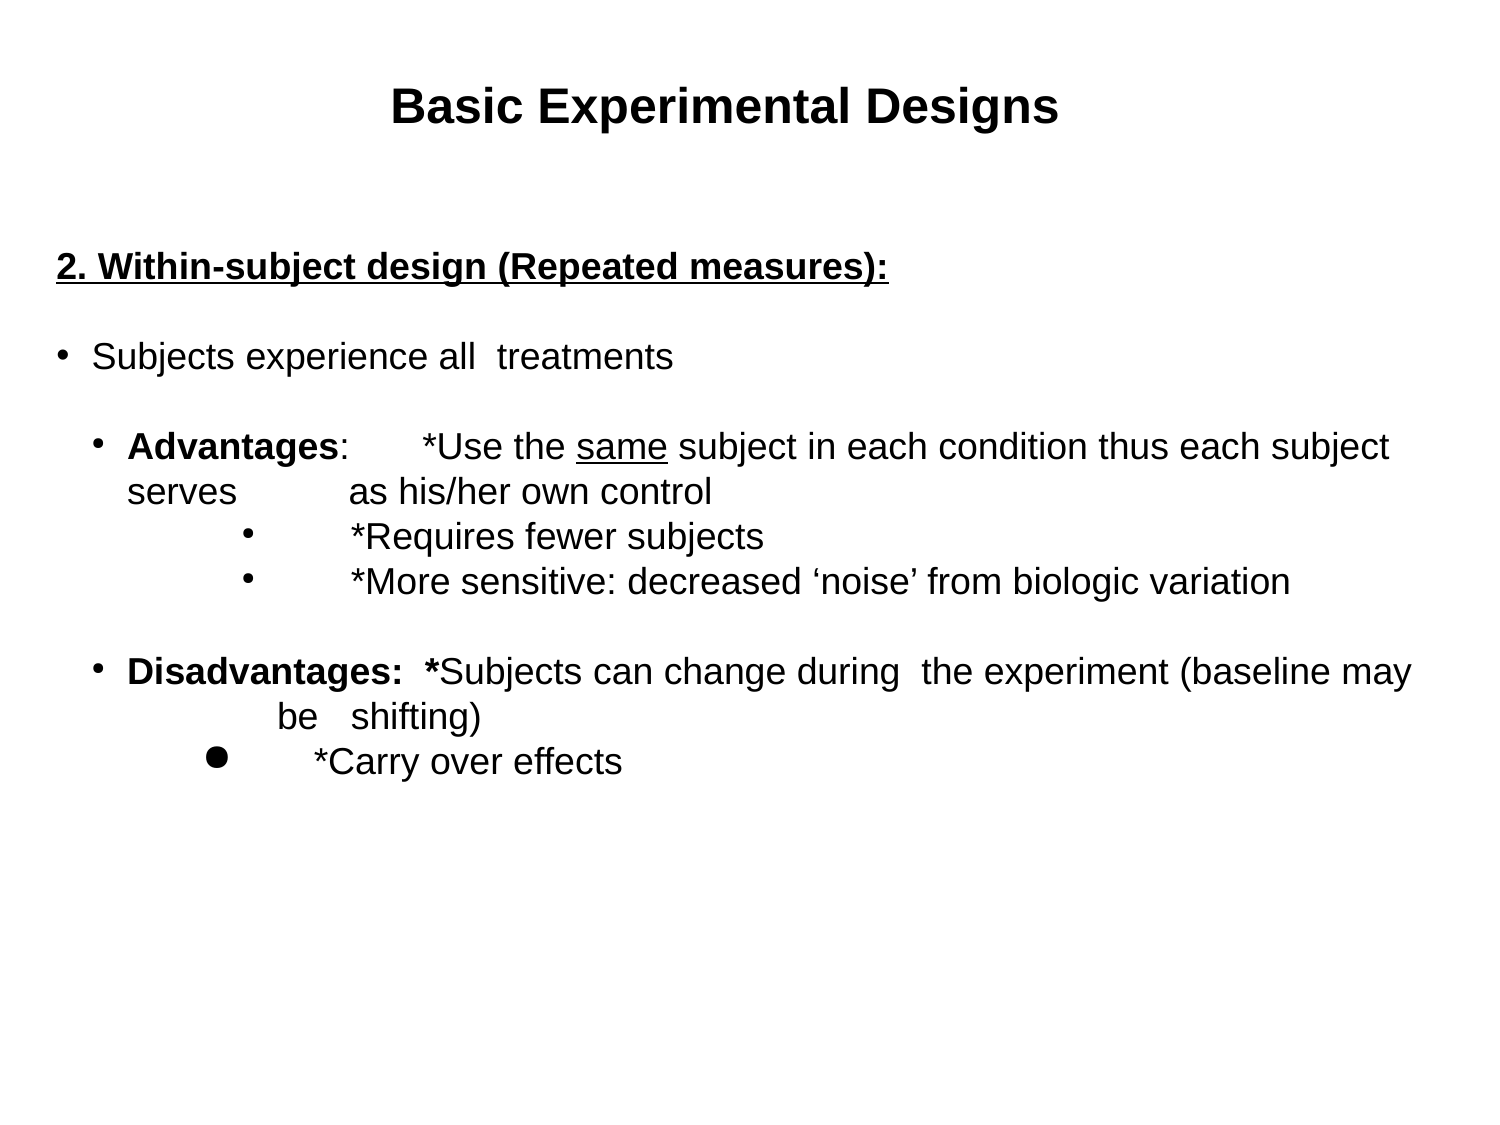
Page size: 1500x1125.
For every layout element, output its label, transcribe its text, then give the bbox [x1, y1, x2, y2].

text_box 2. Within-subject design (Repeated measures): Subjects experience all treatments Advantages: *Use the same subject in each condition thus each subject serves as his/her own control *Requires fewer subjects *More sensitive: decreased ‘noise’ from biologic variation Disadvantages: *Subjects can change during the experiment (baseline may be shifting) *Carry over effects [41, 234, 1469, 858]
text_box Basic Experimental Designs [375, 66, 1075, 142]
